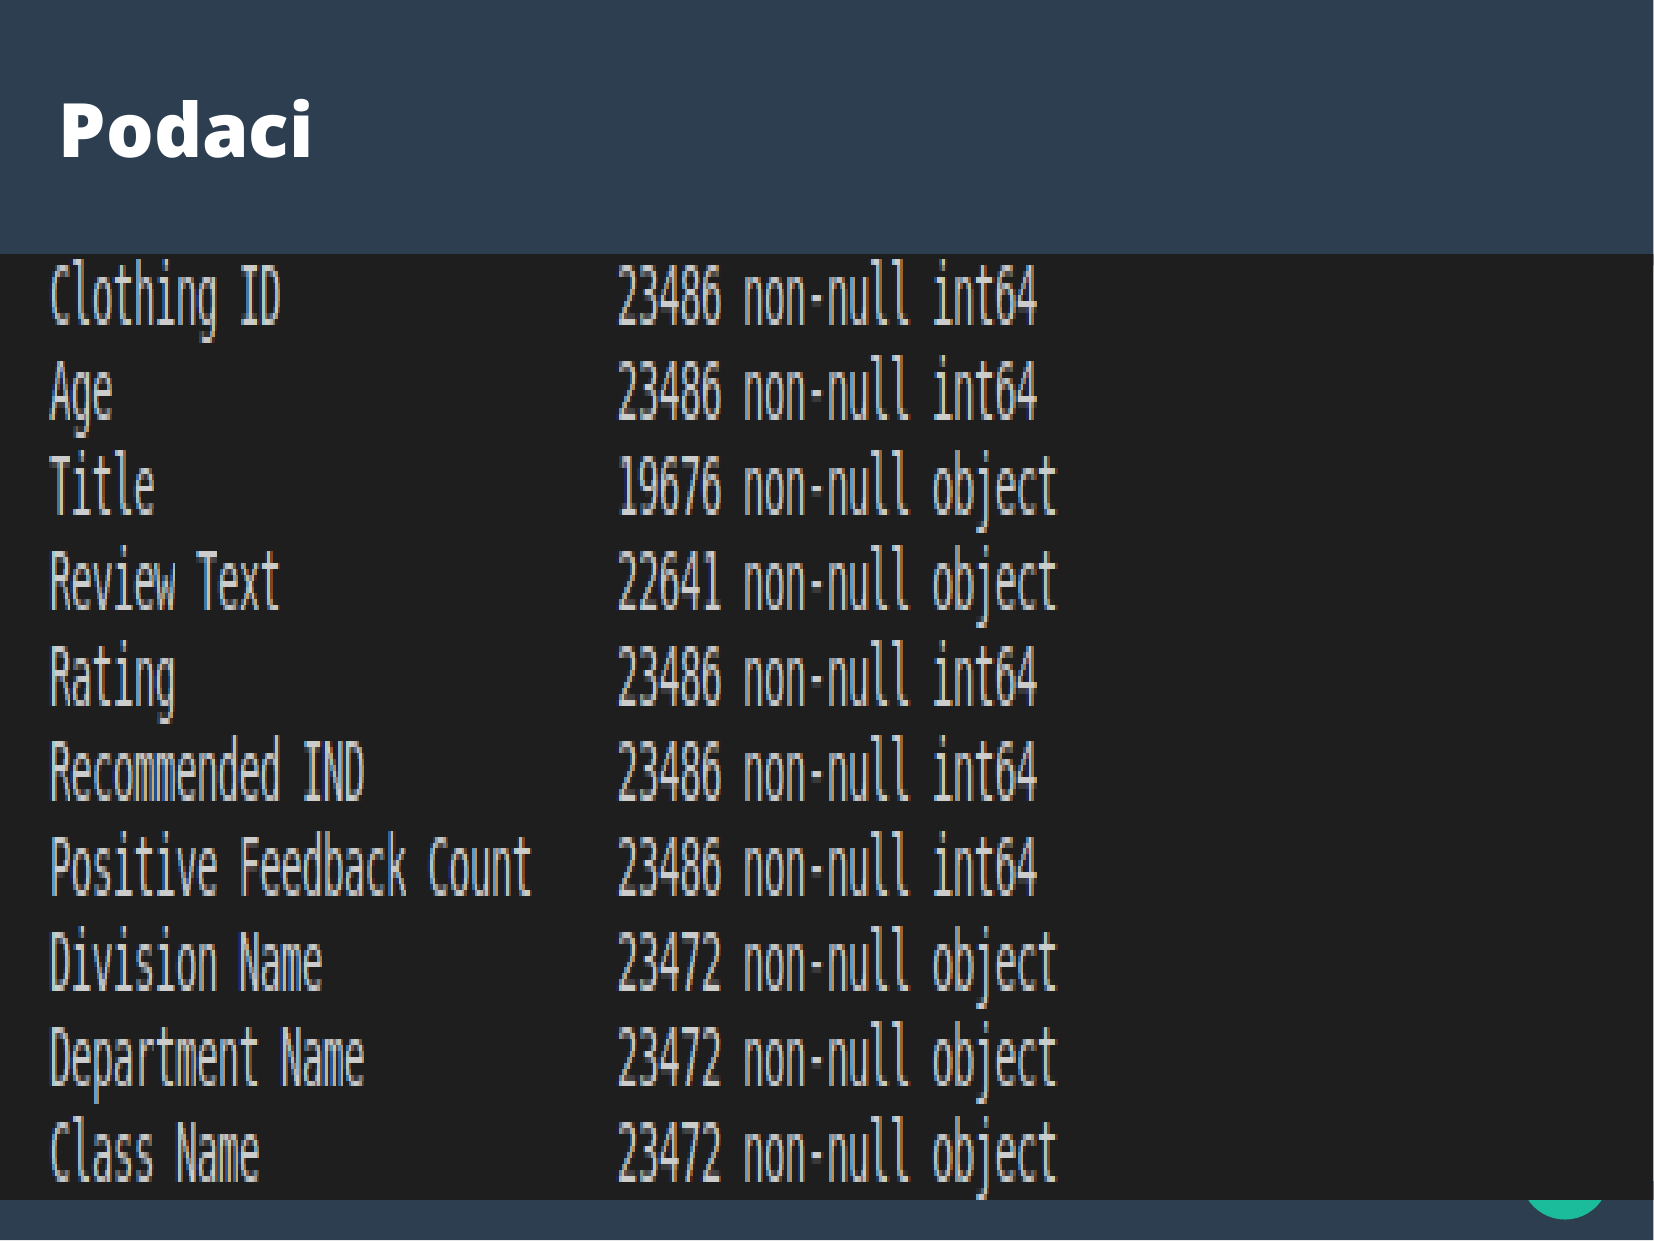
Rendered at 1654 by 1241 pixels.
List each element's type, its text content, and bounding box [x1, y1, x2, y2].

picture [0, 254, 1654, 1201]
title Podaci [59, 49, 1595, 207]
